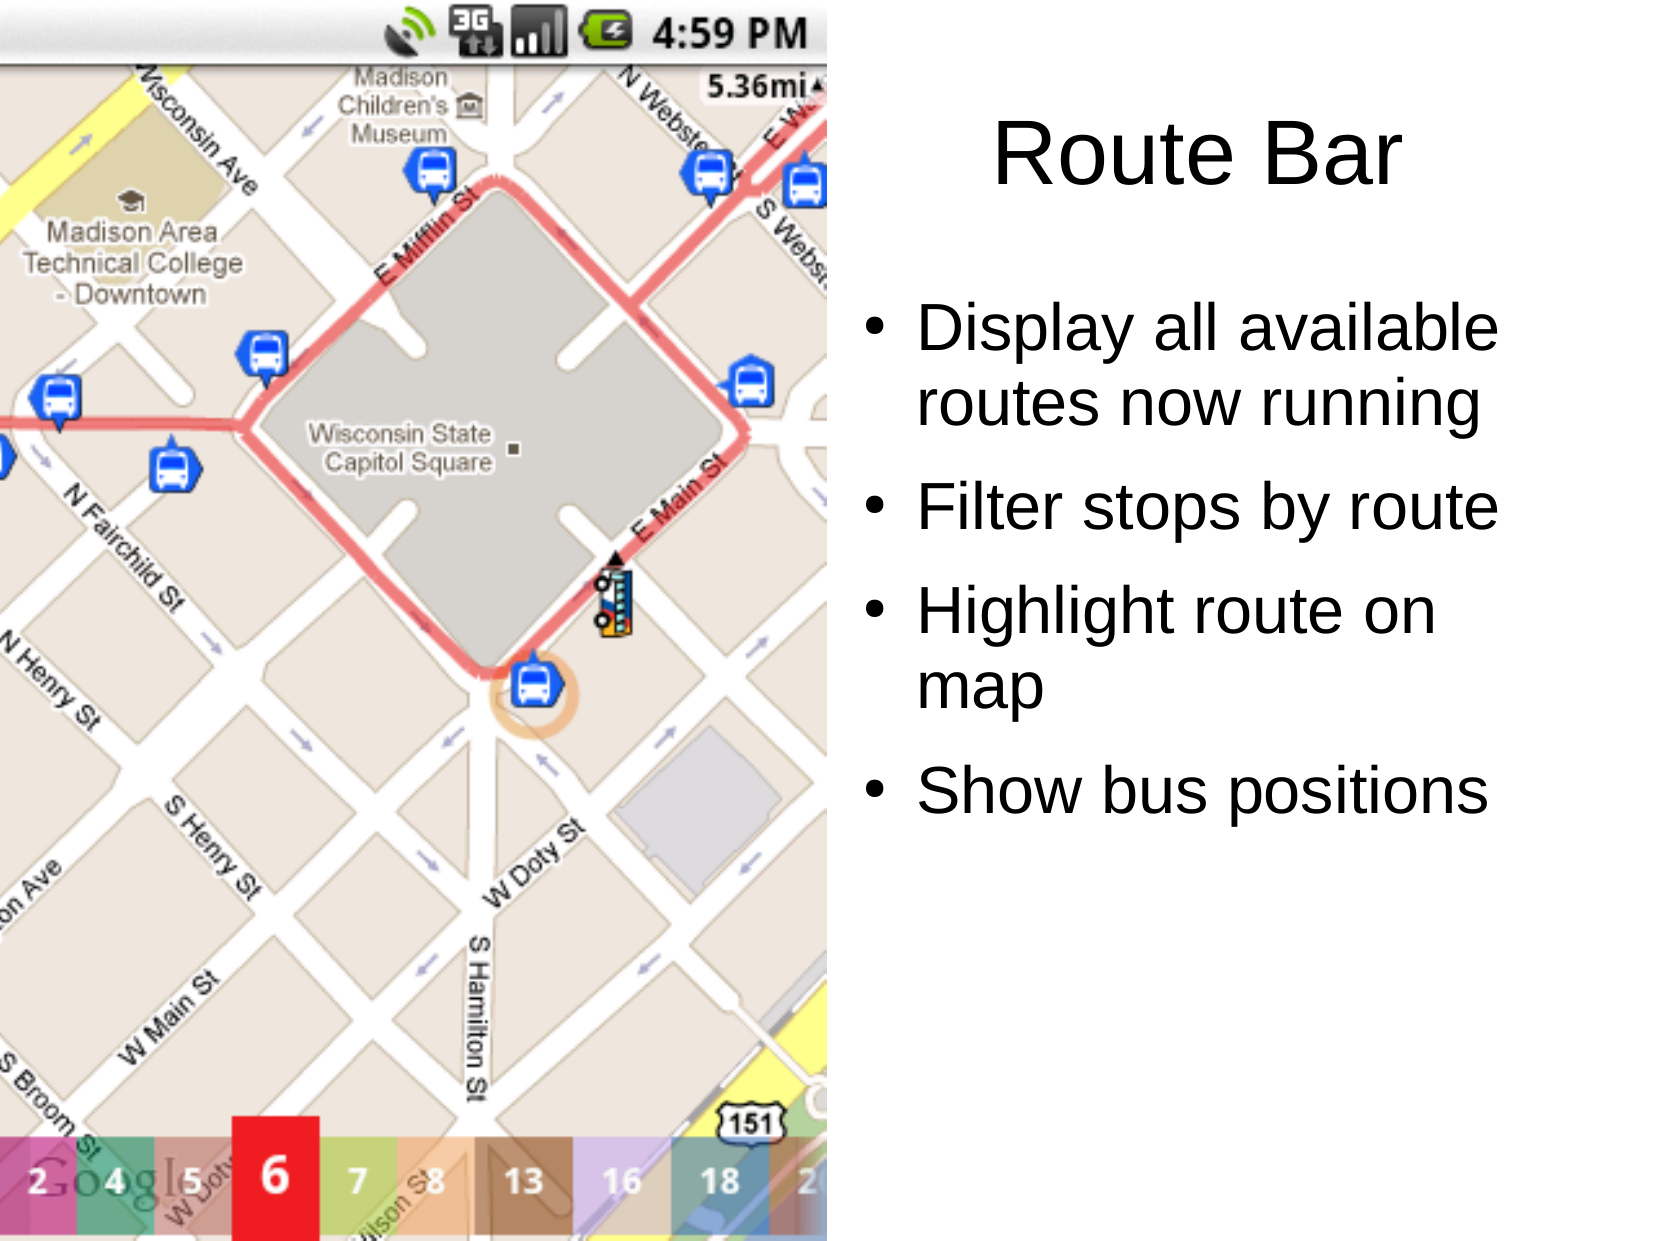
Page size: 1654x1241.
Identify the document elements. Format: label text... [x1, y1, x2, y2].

picture [0, 0, 827, 1241]
list Display all available routes now running Filter stops by route Highlight route on map Show bus positions [845, 290, 1572, 1109]
title Route Bar [827, 49, 1571, 257]
